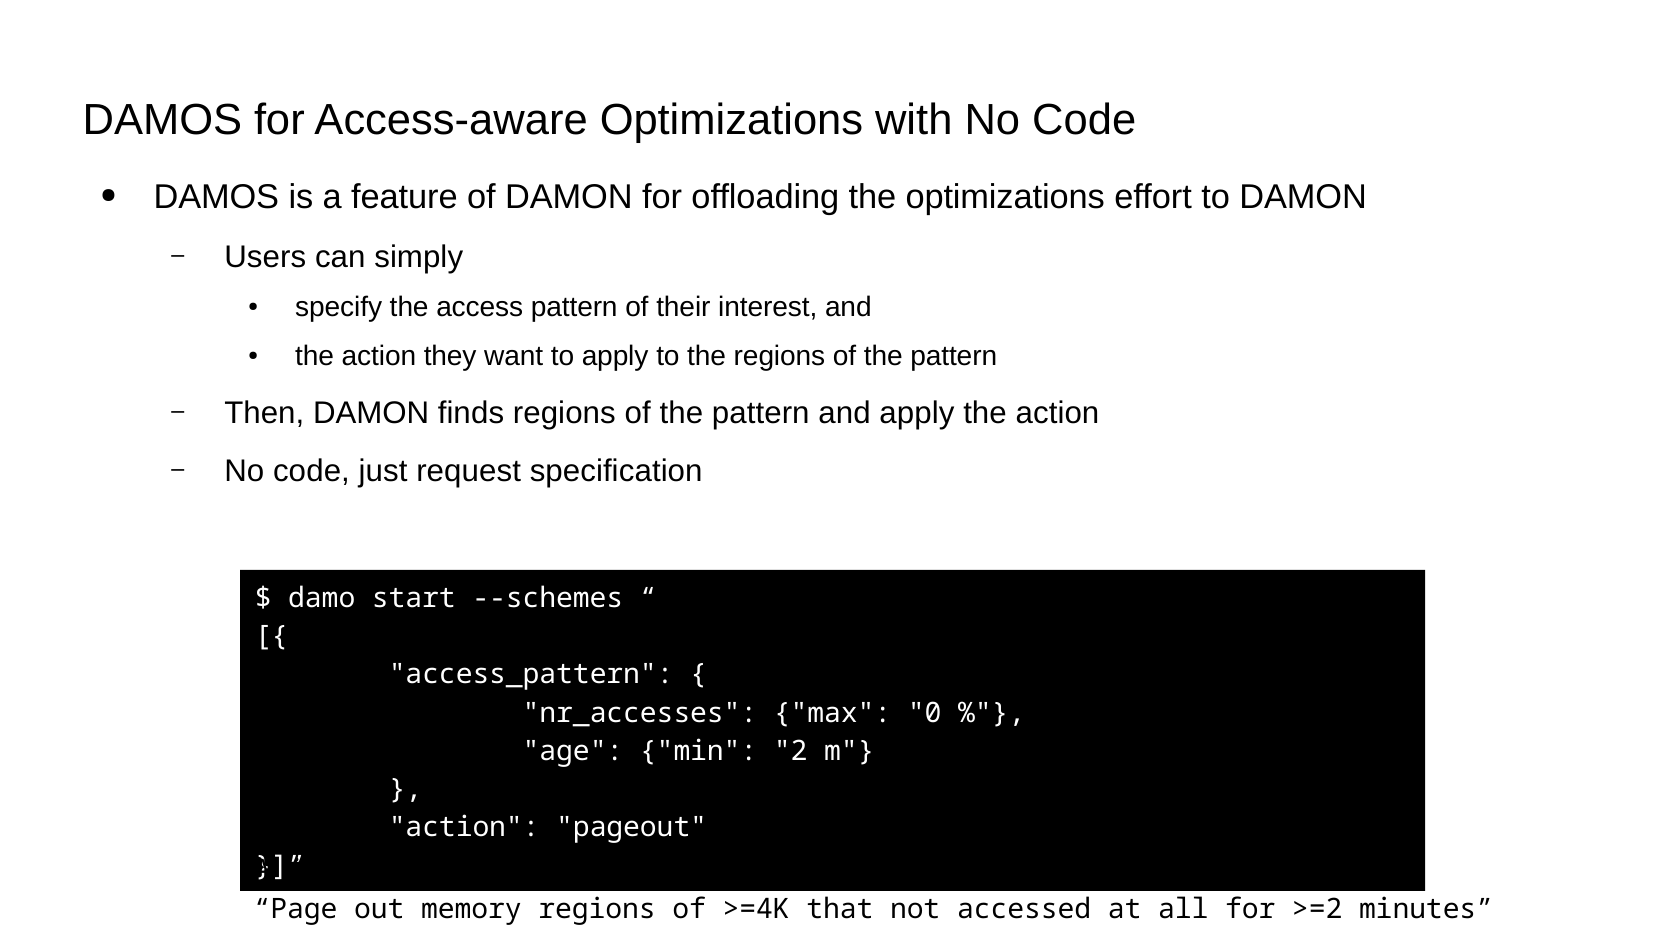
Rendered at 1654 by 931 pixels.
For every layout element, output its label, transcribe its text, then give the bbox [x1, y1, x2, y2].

text_box A json-format DAMOS scheme asking “Page out memory regions of >=4K that not accessed at all for >=2 minutes” [239, 842, 1654, 931]
title DAMOS for Access-aware Optimizations with No Code [82, 81, 1571, 157]
list DAMOS is a feature of DAMON for offloading the optimizations effort to DAMON Users can simply specify the access pattern of their interest, and the action they want to apply to the regions of the pattern Then, DAMON finds regions of the pattern and apply the action No code, just request specification [82, 177, 1571, 833]
text_box $ damo start --schemes “ [{ "access_pattern": { "nr_accesses": {"max": "0 %"}, "age": {"min": "2 m"} }, "action": "pageout" }]” [240, 569, 1426, 809]
